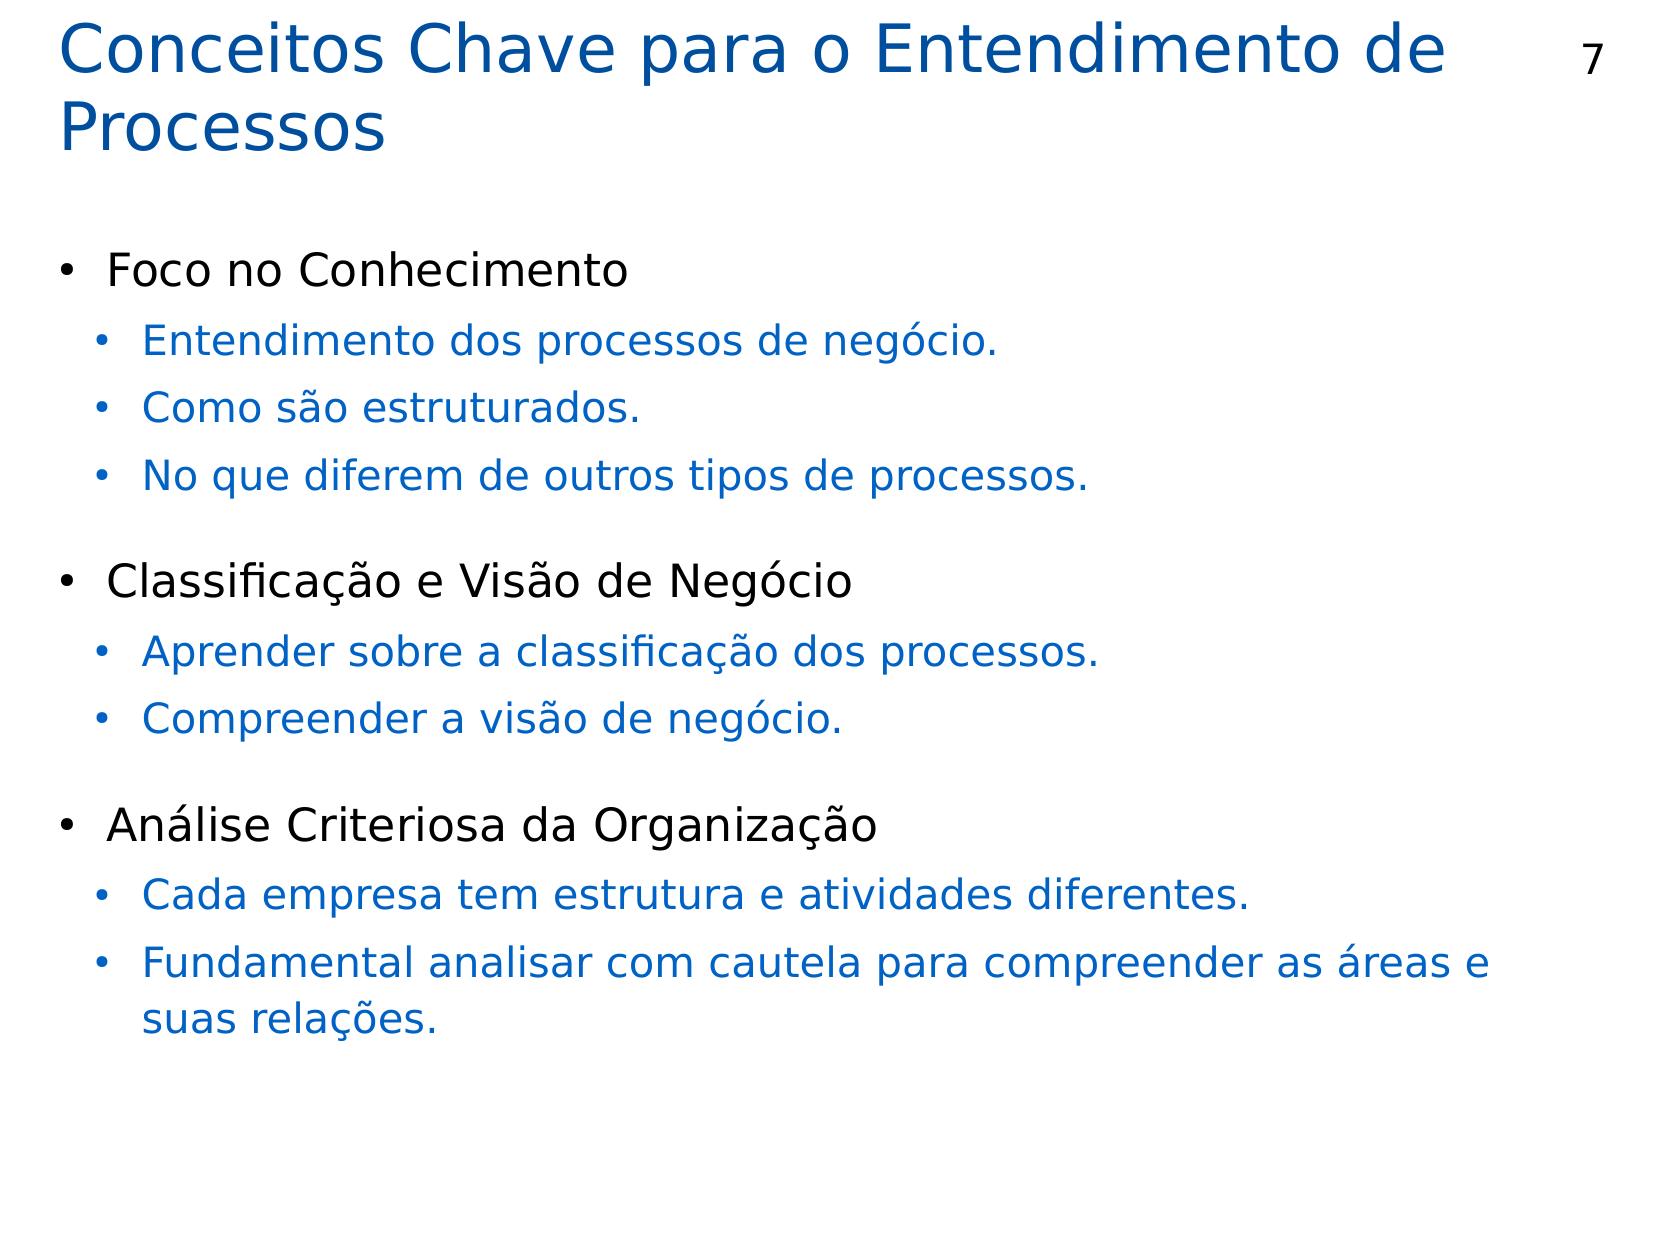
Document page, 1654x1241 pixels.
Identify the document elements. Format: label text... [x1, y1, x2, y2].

list Foco no Conhecimento Entendimento dos processos de negócio. Como são estruturados. No que diferem de outros tipos de processos. Classificação e Visão de Negócio Aprender sobre a classificação dos processos. Compreender a visão de negócio. Análise Criteriosa da Organização Cada empresa tem estrutura e atividades diferentes. Fundamental analisar com cautela para compreender as áreas e suas relações. [59, 236, 1595, 1211]
title Conceitos Chave para o Entendimento de Processos [59, 10, 1506, 167]
